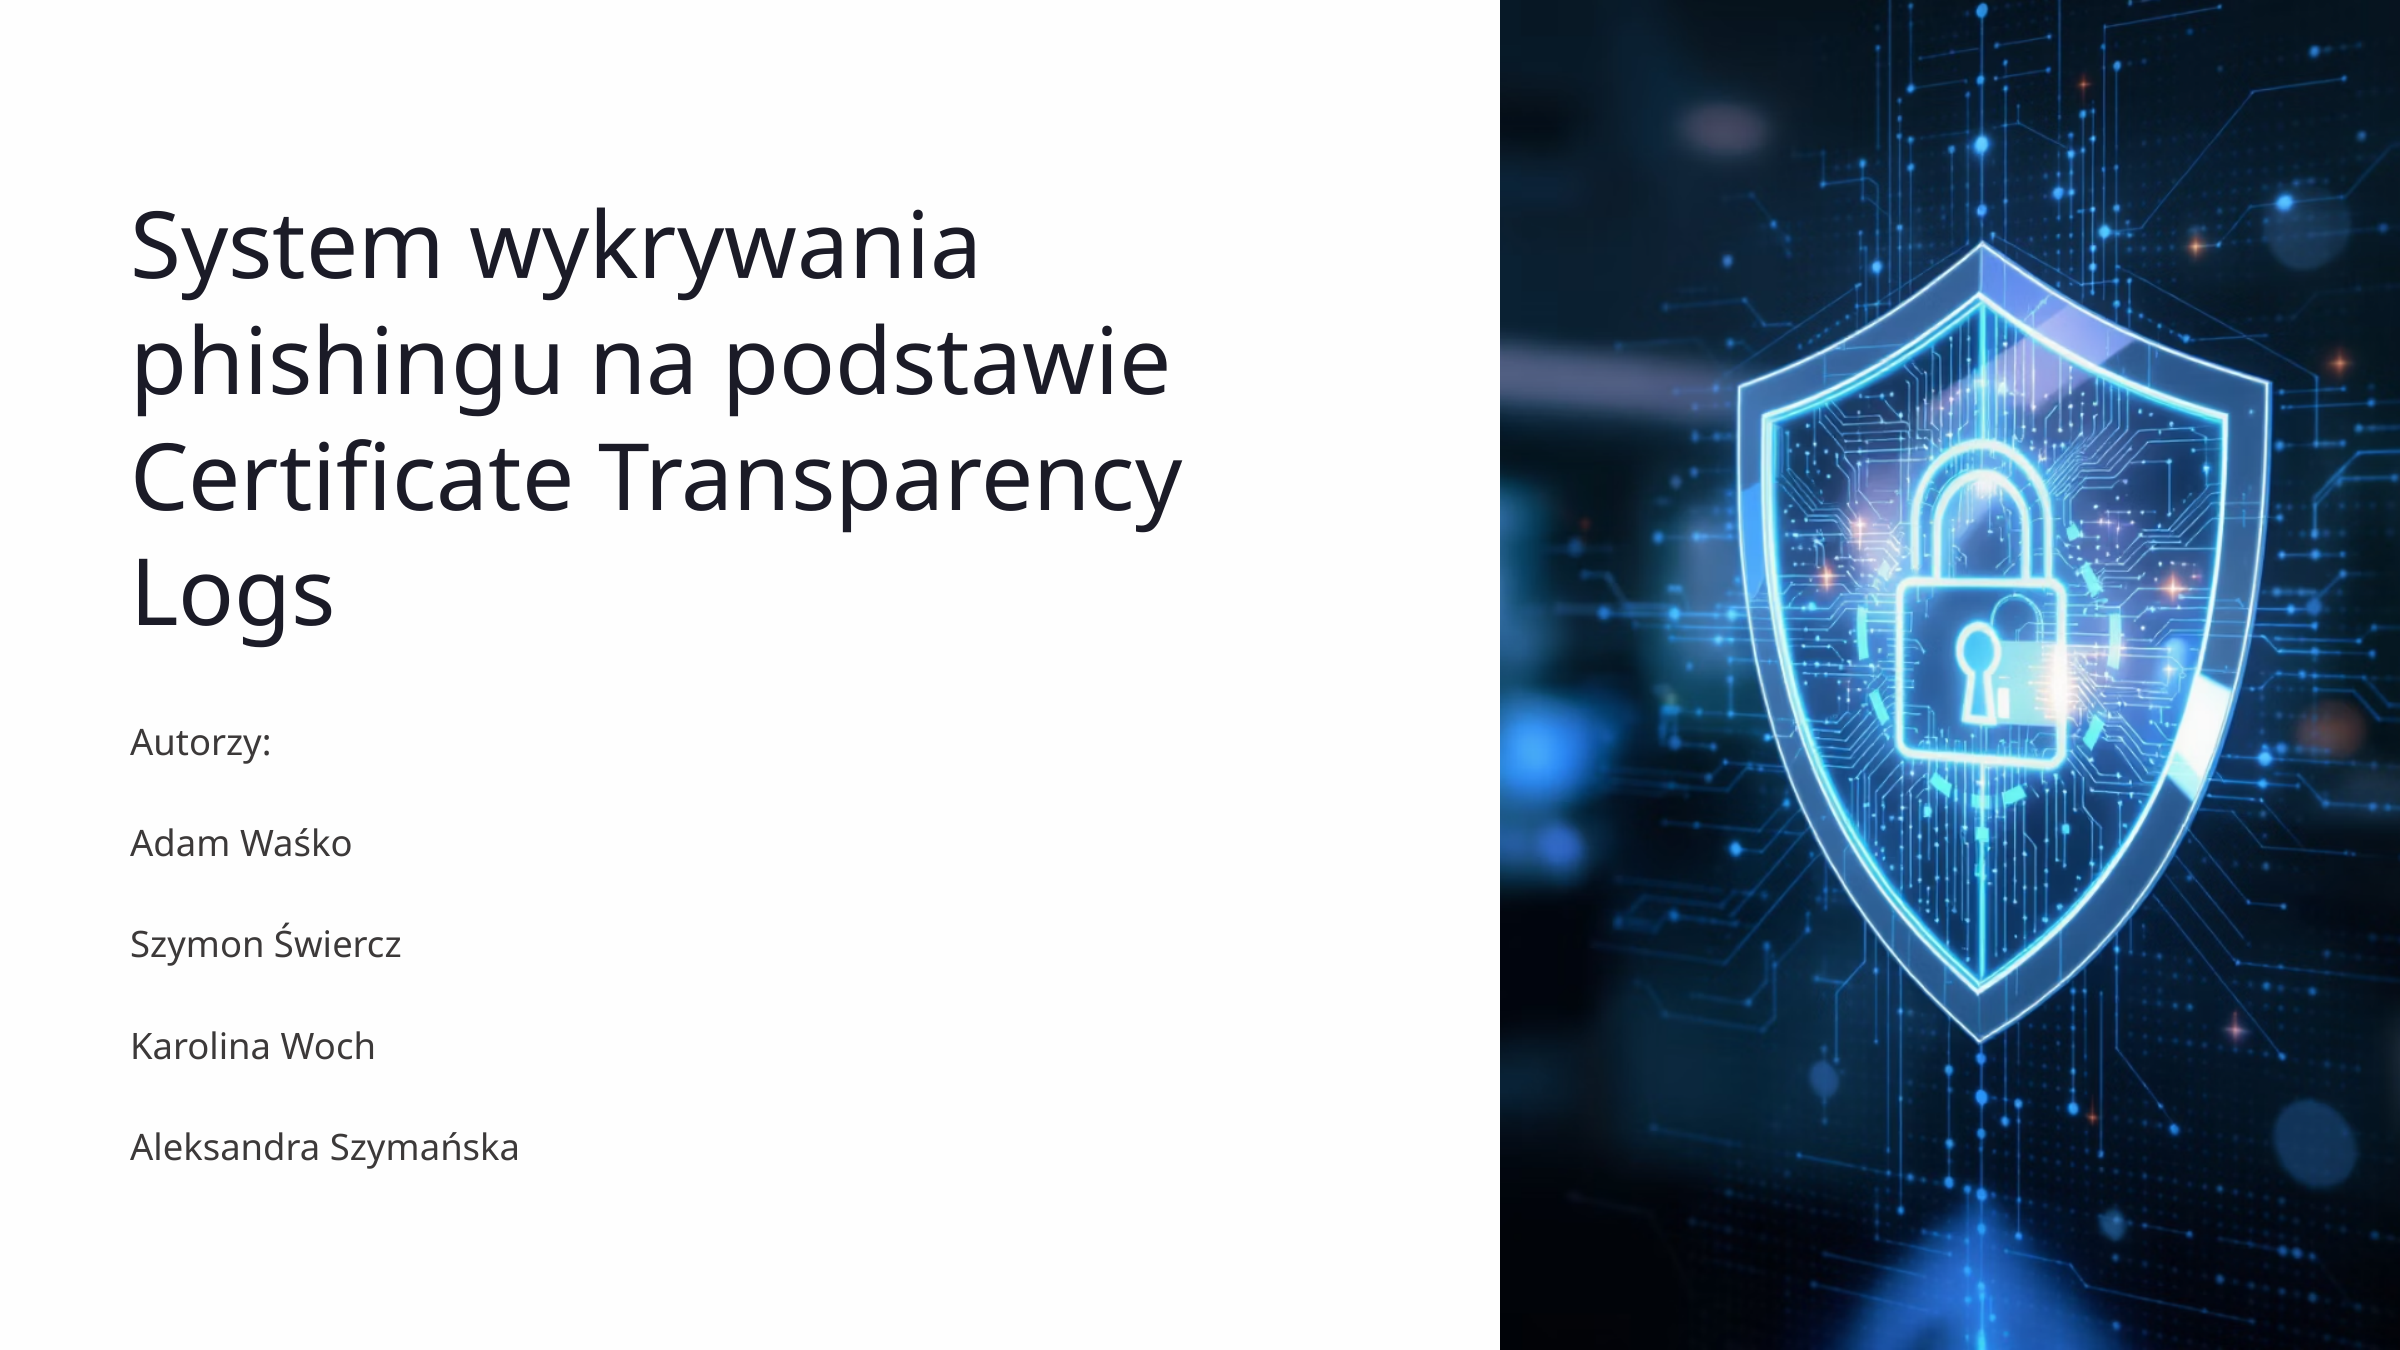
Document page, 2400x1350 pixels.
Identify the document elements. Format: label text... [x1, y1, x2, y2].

text_box System wykrywania phishingu na podstawie Certificate Transparency Logs [130, 182, 1370, 647]
picture [1500, 0, 2400, 1350]
text_box Autorzy: [130, 703, 1370, 762]
text_box Karolina Woch [130, 1007, 1370, 1067]
text_box Szymon Świercz [130, 906, 1370, 965]
text_box Adam Waśko [130, 804, 1370, 864]
text_box Aleksandra Szymańska [130, 1108, 1370, 1168]
